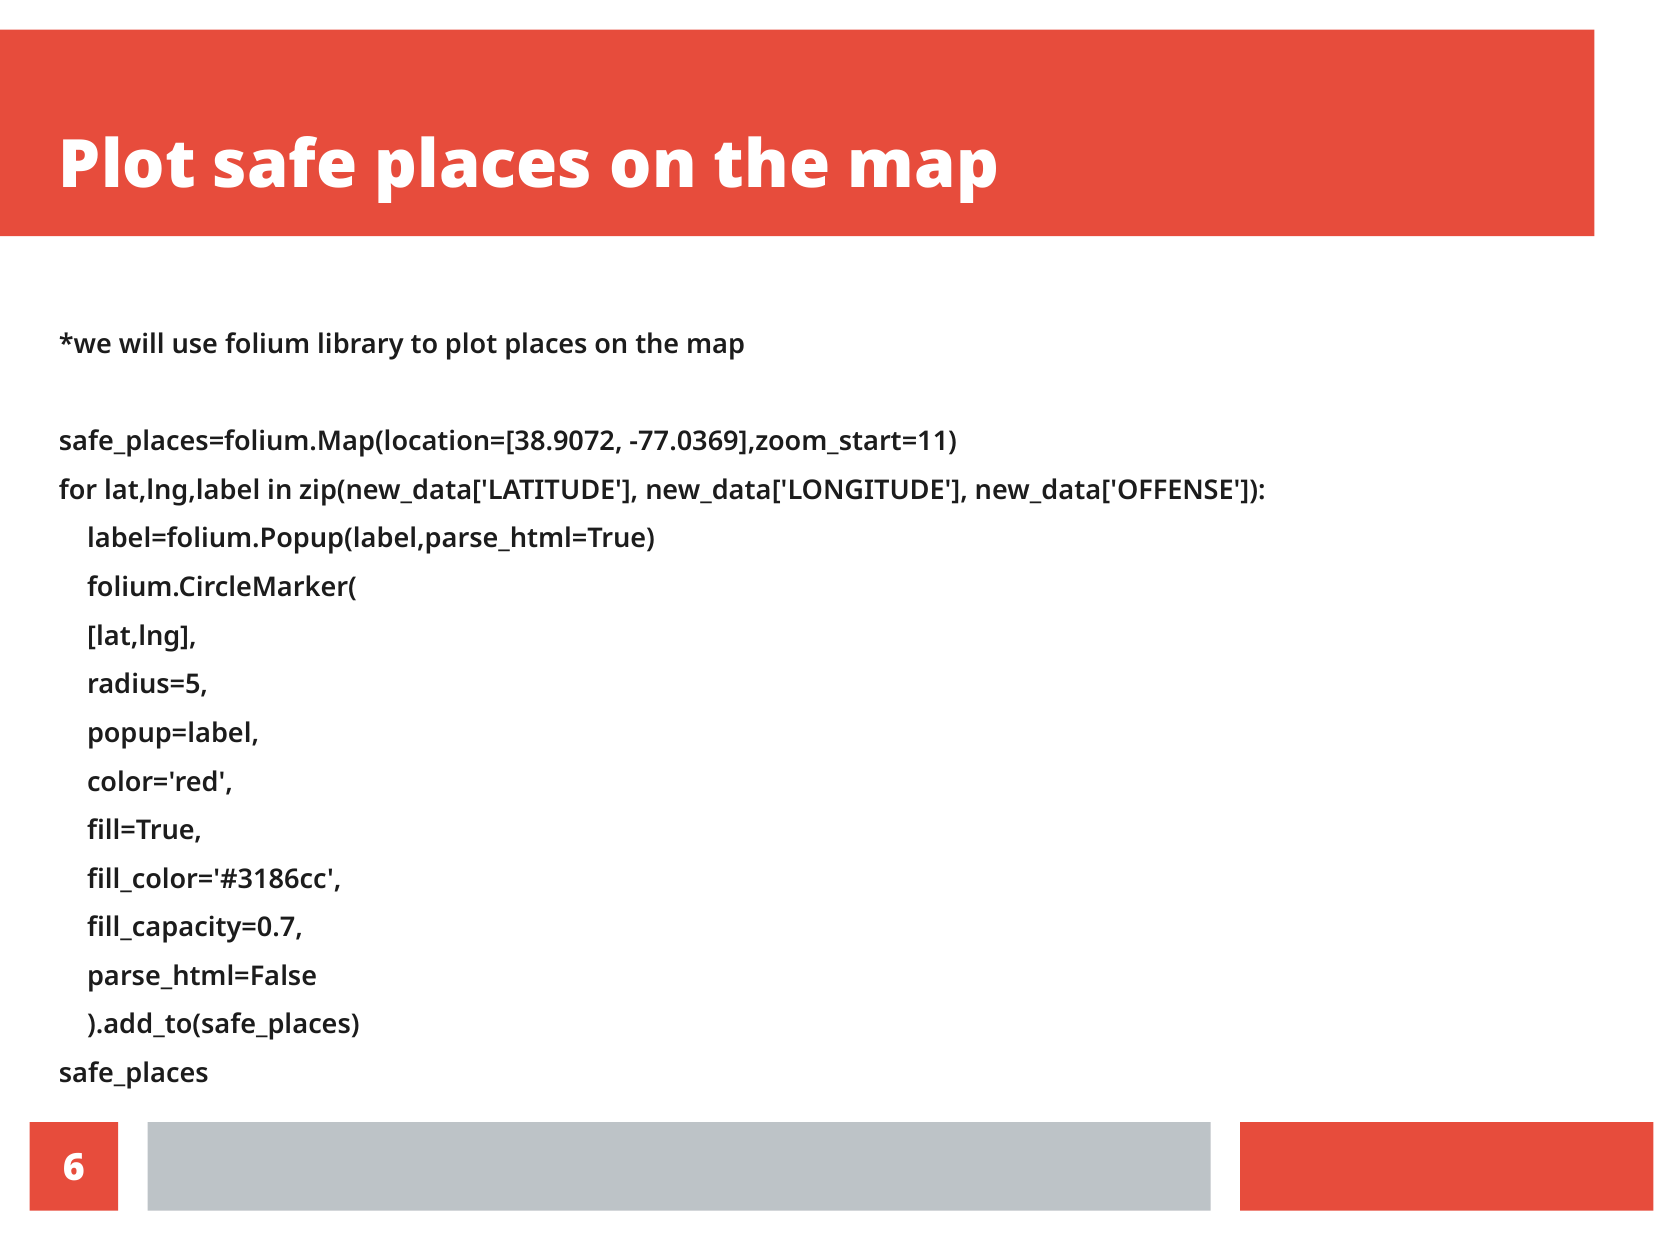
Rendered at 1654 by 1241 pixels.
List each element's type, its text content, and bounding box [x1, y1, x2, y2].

list *we will use folium library to plot places on the map safe_places=folium.Map(location=[38.9072, -77.0369],zoom_start=11) for lat,lng,label in zip(new_data['LATITUDE'], new_data['LONGITUDE'], new_data['OFFENSE']): label=folium.Popup(label,parse_html=True) folium.CircleMarker( [lat,lng], radius=5, popup=label, color='red', fill=True, fill_color='#3186cc', fill_capacity=0.7, parse_html=False ).add_to(safe_places) safe_places [59, 324, 1565, 1093]
title Plot safe places on the map [59, 59, 1595, 207]
